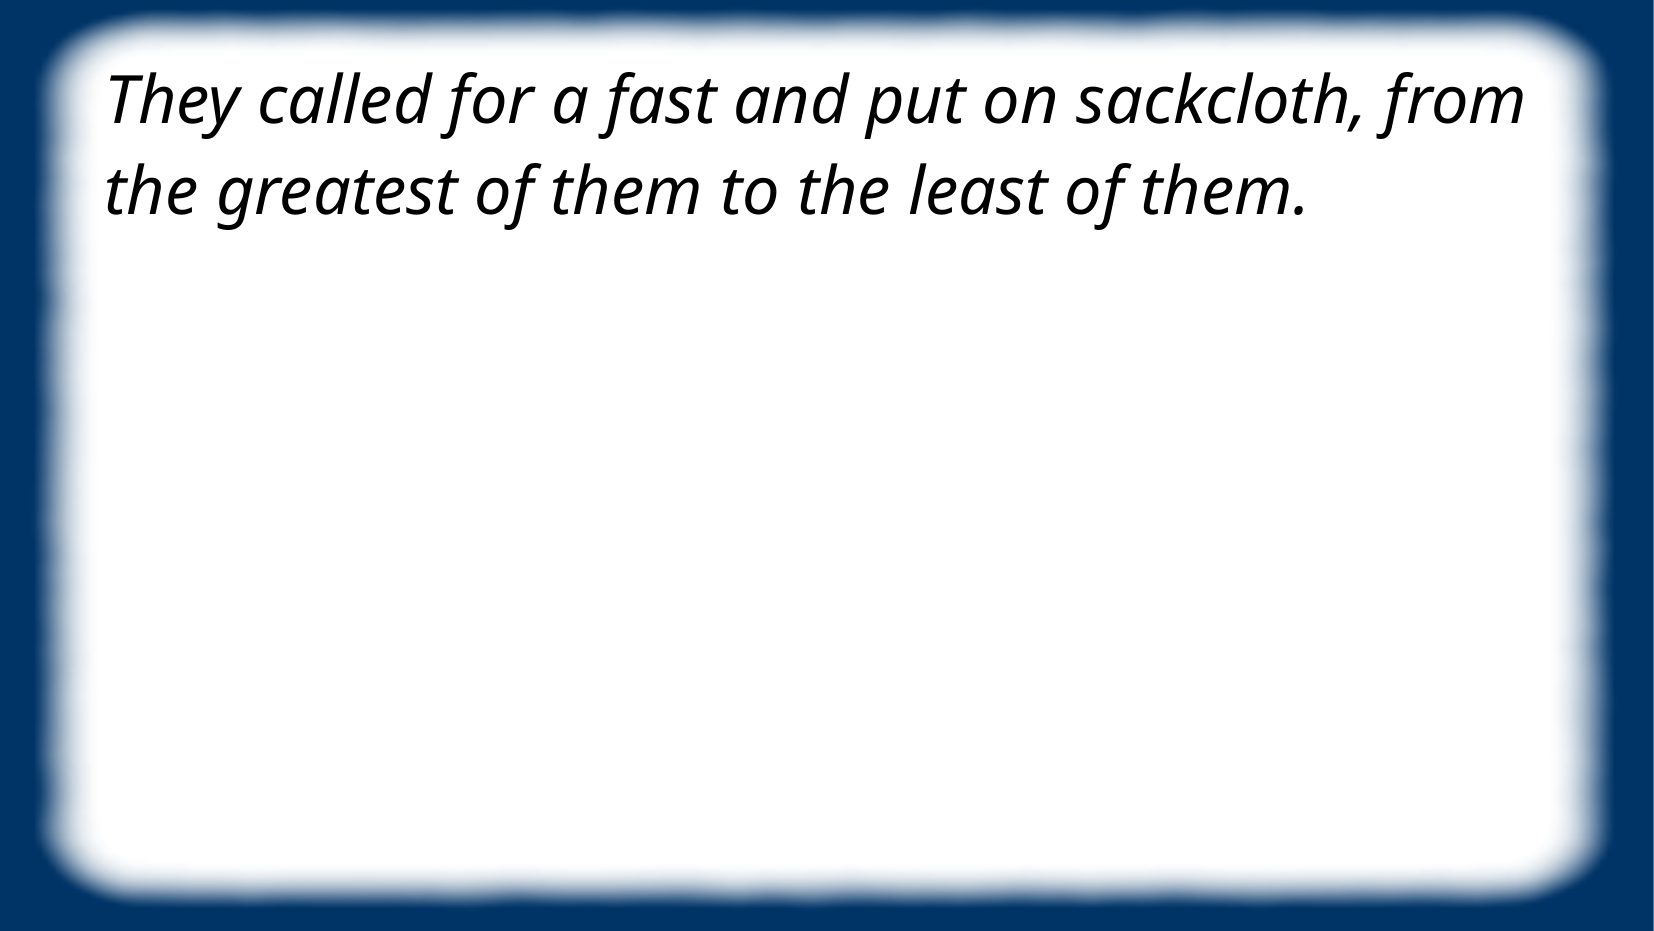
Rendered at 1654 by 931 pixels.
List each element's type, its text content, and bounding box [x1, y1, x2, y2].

picture [0, 0, 1654, 931]
text_box They called for a fast and put on sackcloth, from the greatest of them to the least of them. [90, 45, 1576, 256]
